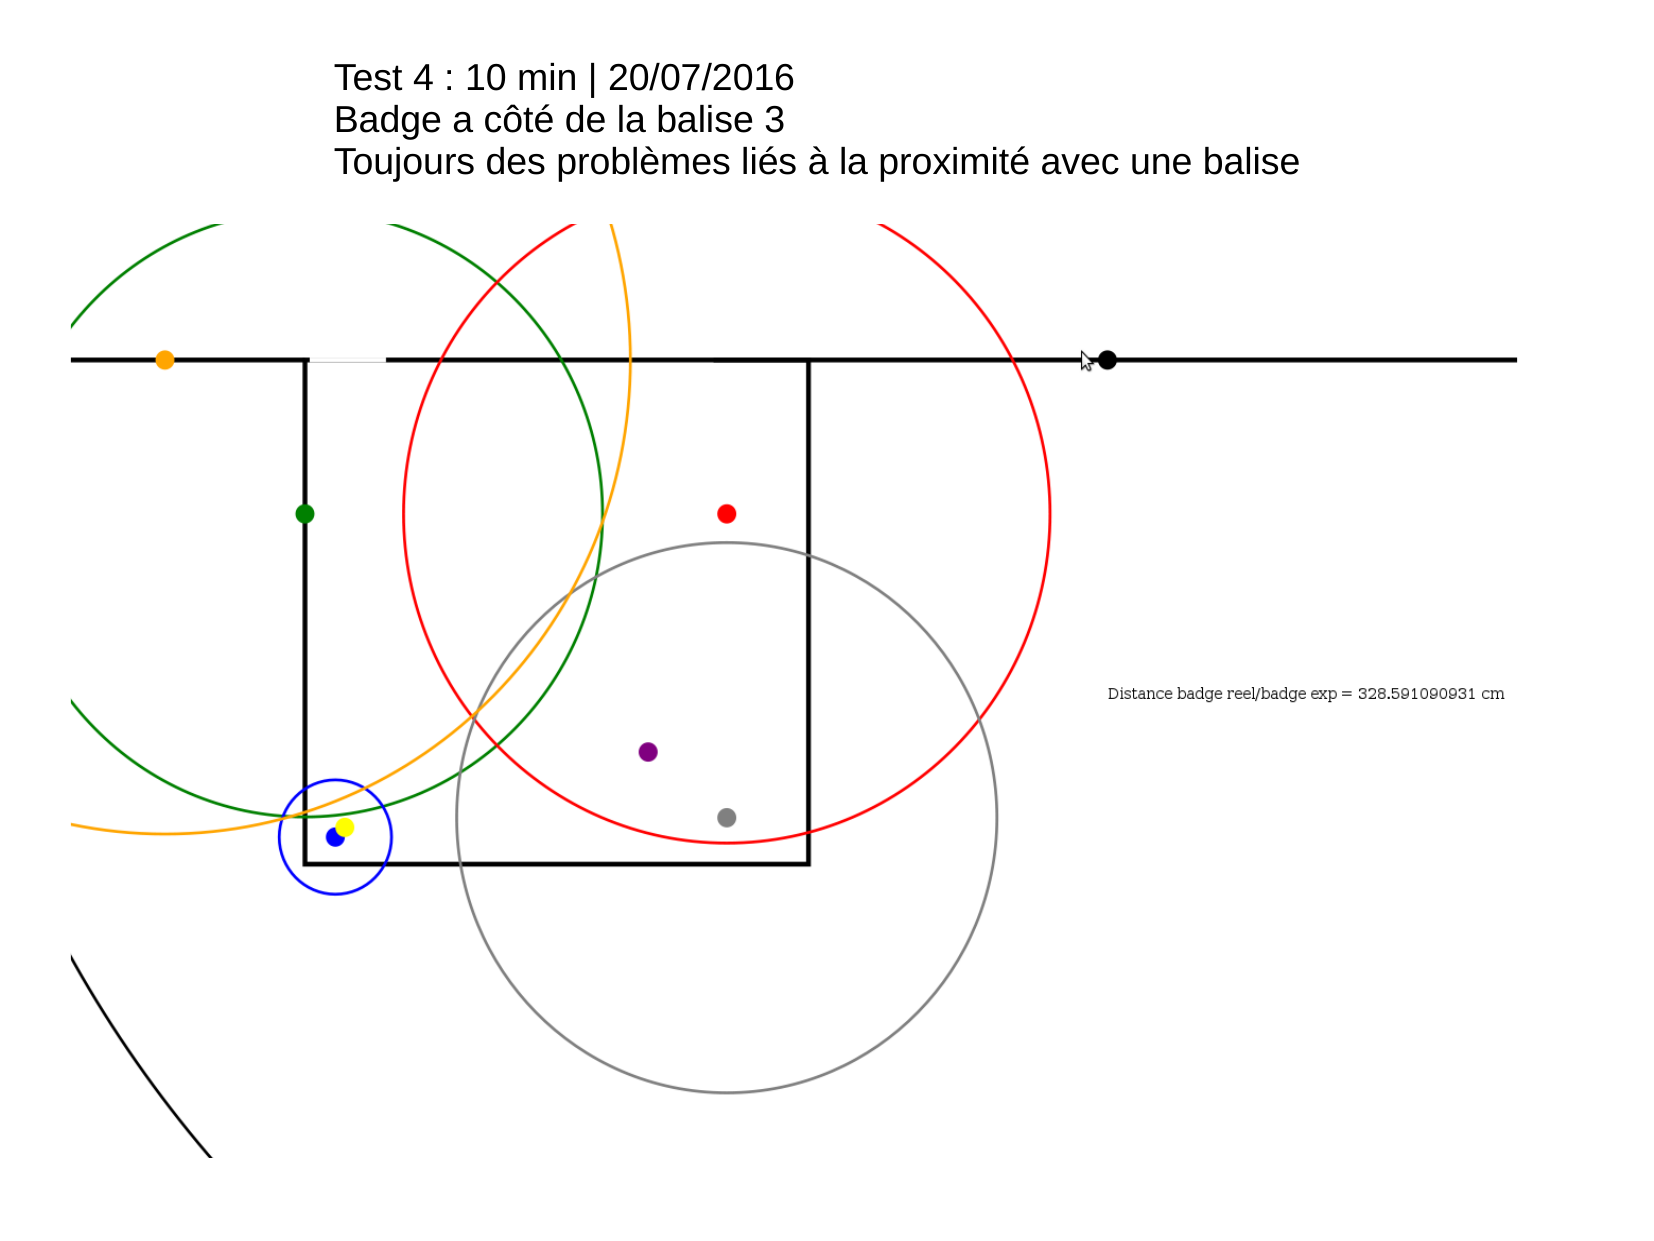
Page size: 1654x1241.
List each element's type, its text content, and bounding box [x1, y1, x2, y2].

picture [70, 224, 1518, 1158]
text_box Test 4 : 10 min | 20/07/2016 Badge a côté de la balise 3 Toujours des problèmes liés à la proximité avec une balise [319, 49, 1327, 191]
